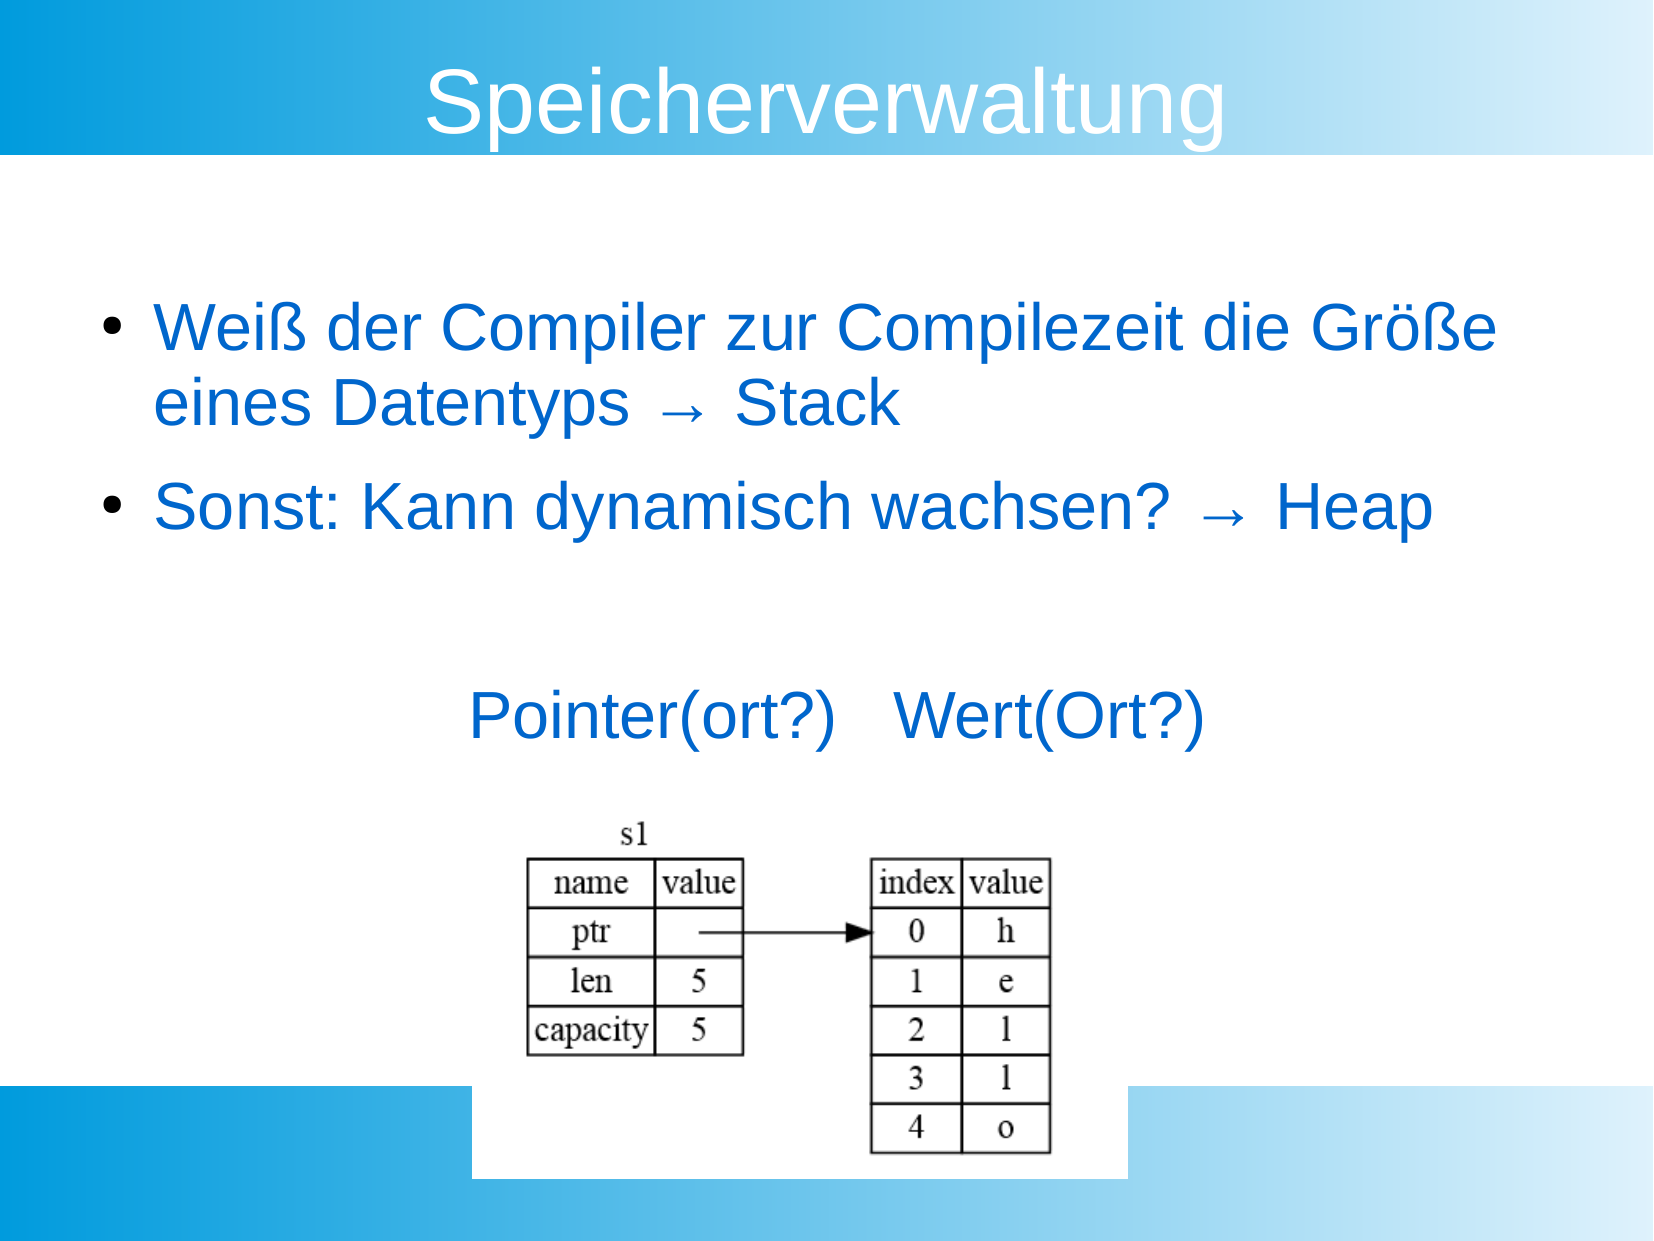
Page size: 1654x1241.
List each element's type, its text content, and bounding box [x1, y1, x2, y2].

title Speicherverwaltung [82, 49, 1571, 155]
list Weiß der Compiler zur Compilezeit die Größe eines Datentyps → Stack Sonst: Kann dynamisch wachsen? → Heap Pointer(ort?) Wert(Ort?) [82, 290, 1571, 1010]
picture [472, 803, 1128, 1179]
